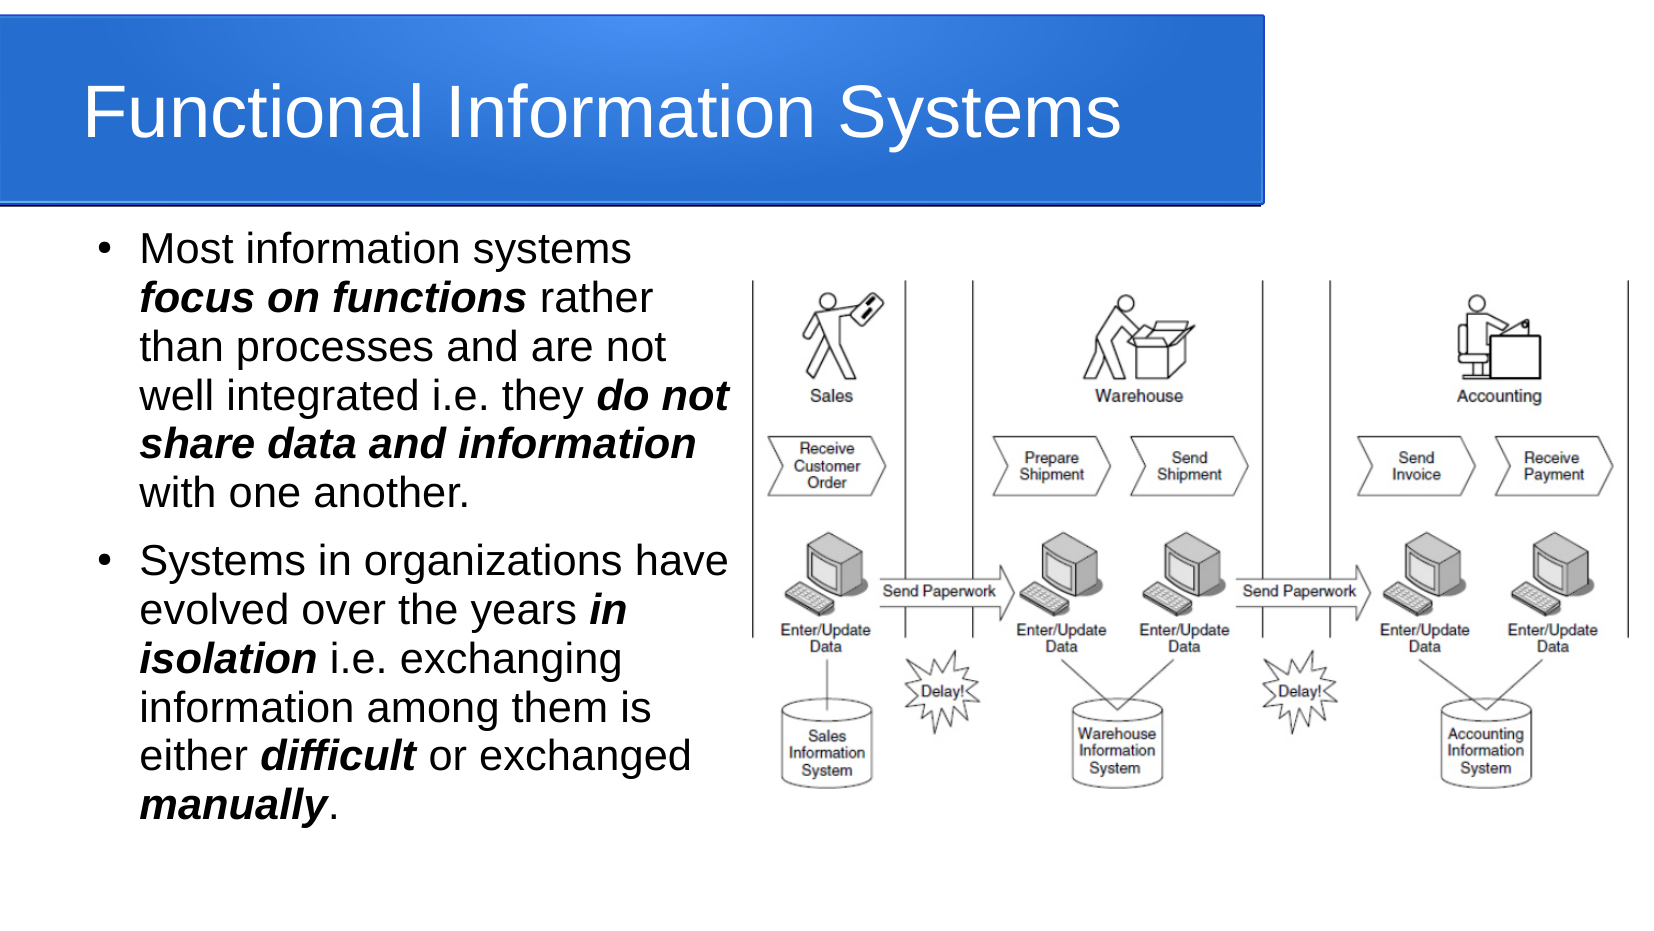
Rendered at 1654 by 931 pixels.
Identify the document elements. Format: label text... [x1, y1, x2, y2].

title Functional Information Systems [82, 35, 1235, 189]
list Most information systems focus on functions rather than processes and are not well integrated i.e. they do not share data and information with one another. Systems in organizations have evolved over the years in isolation i.e. exchanging information among them is either difficult or exchanged manually. [82, 224, 736, 841]
picture [749, 274, 1631, 793]
